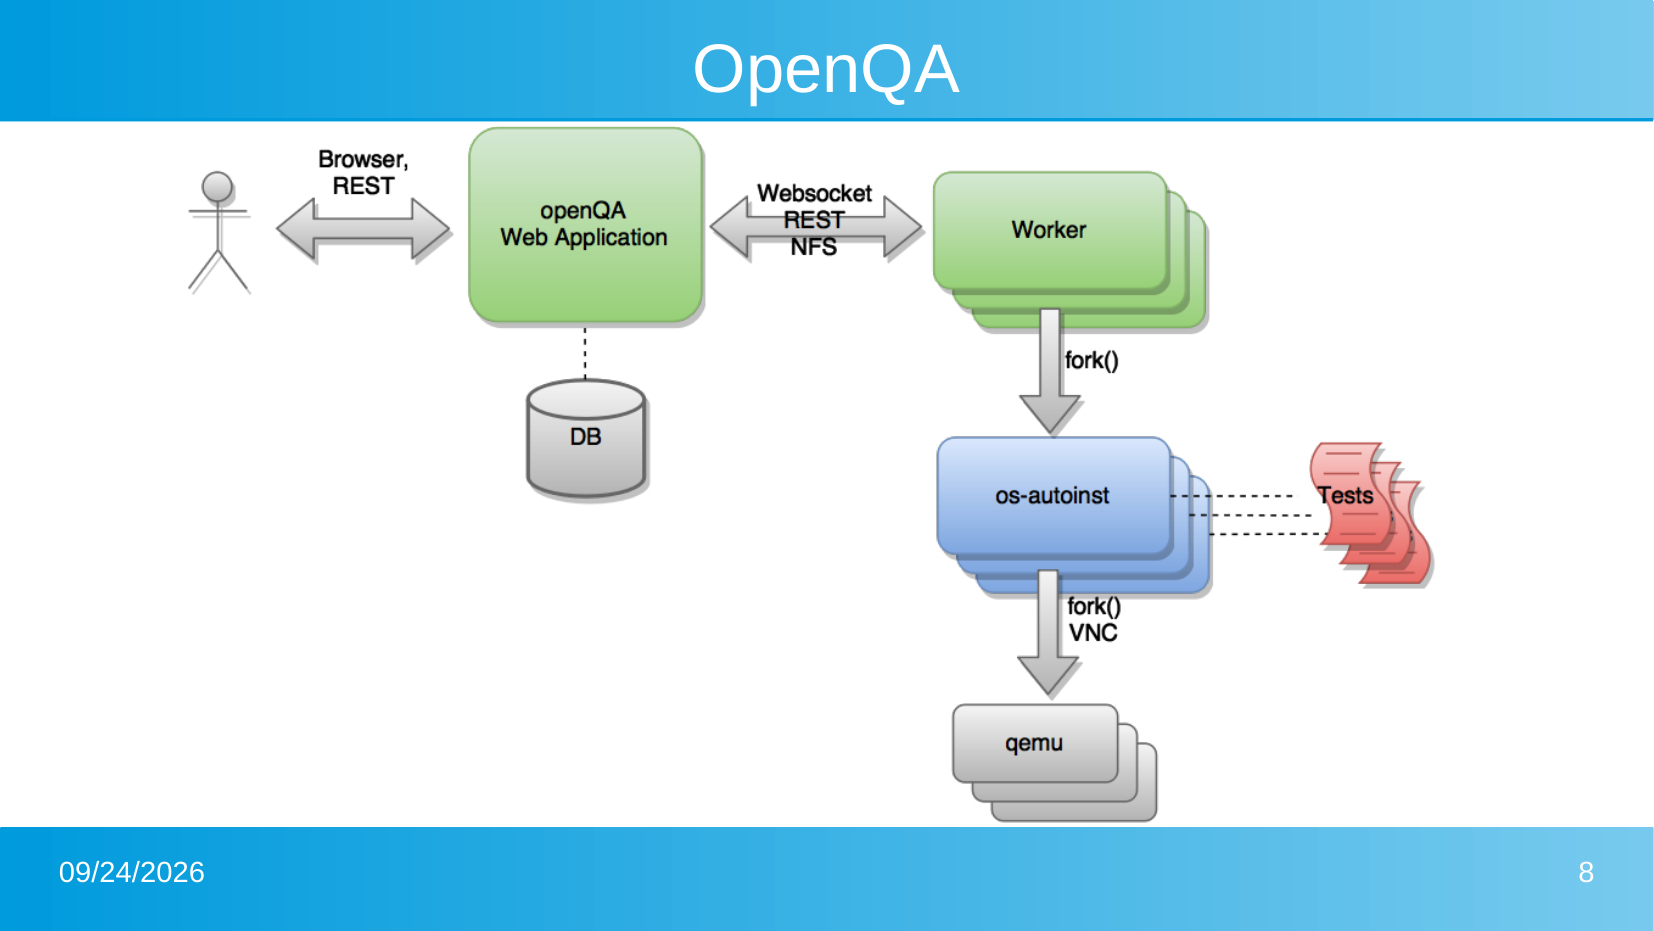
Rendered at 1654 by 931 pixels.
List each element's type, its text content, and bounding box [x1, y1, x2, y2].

title OpenQA [59, 29, 1595, 108]
picture [187, 126, 1442, 826]
